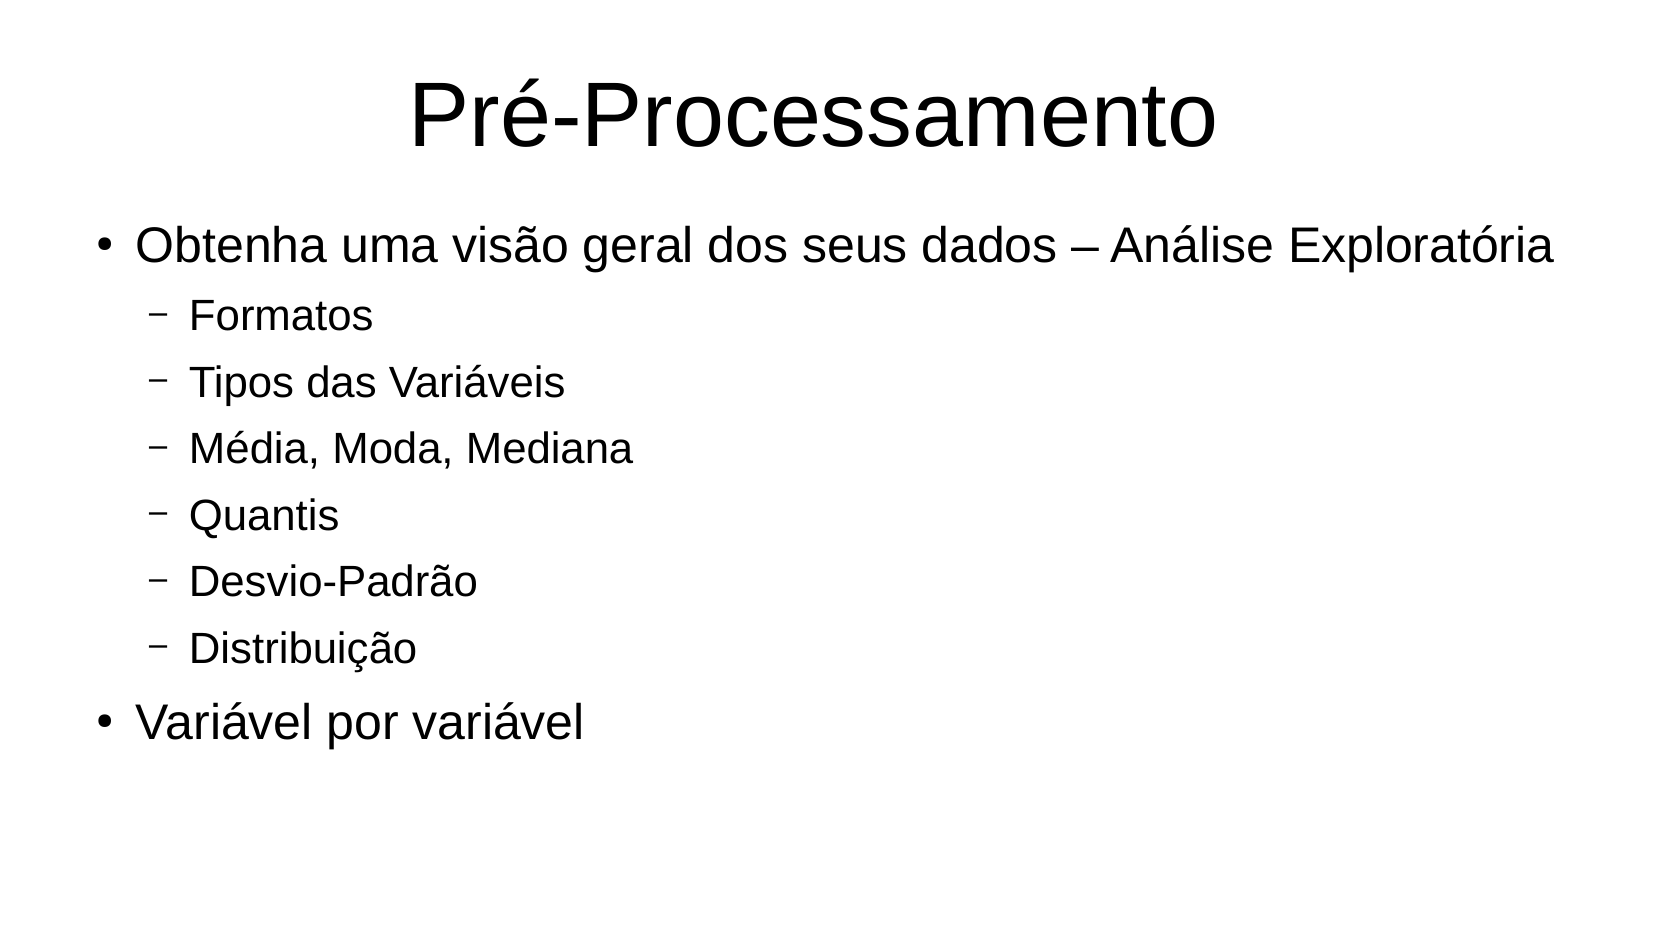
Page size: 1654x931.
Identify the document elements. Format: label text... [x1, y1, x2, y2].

list Obtenha uma visão geral dos seus dados – Análise Exploratória Formatos Tipos das Variáveis Média, Moda, Mediana Quantis Desvio-Padrão Distribuição Variável por variável [82, 217, 1571, 758]
title Pré-Processamento [82, 37, 1571, 193]
